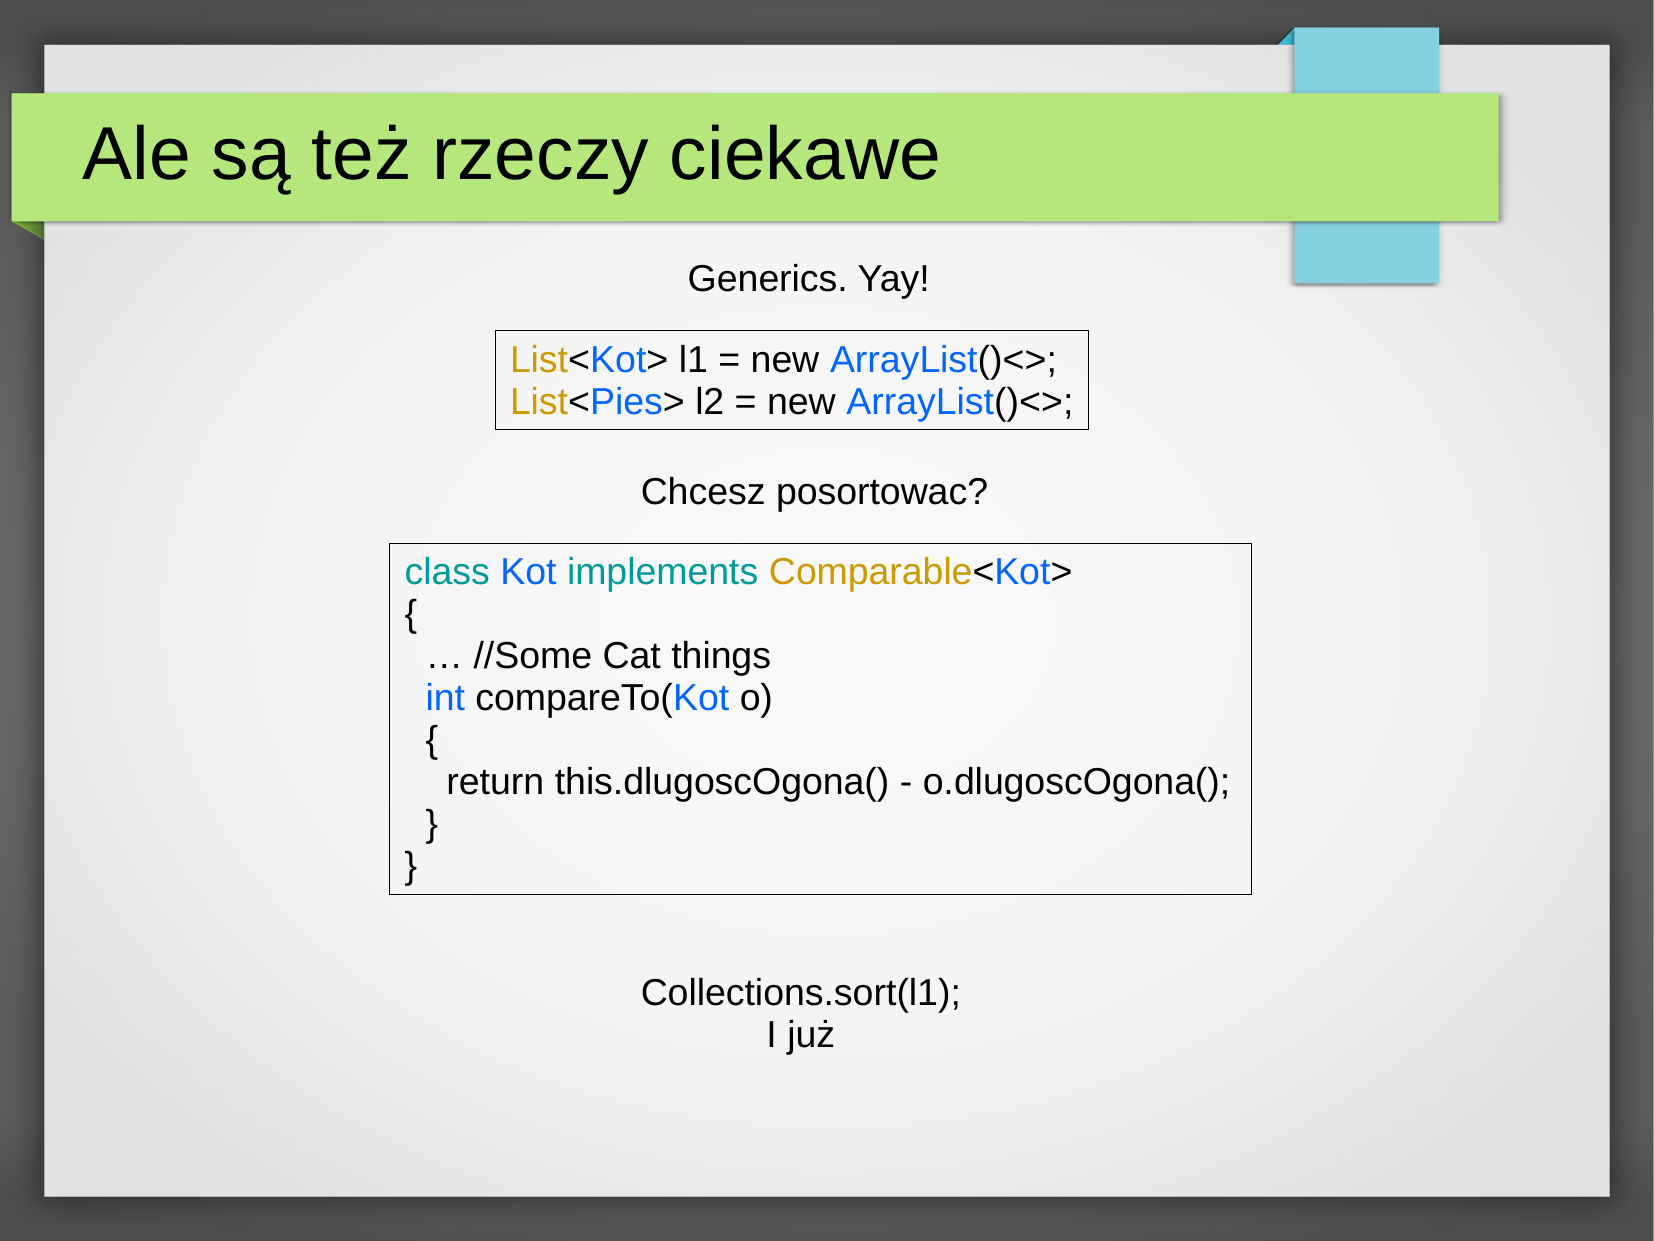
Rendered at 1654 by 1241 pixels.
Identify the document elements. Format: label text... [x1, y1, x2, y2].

picture [0, 0, 1654, 1241]
text_box Chcesz posortowac? [625, 462, 1016, 520]
text_box Generics. Yay! [672, 250, 945, 308]
text_box Collections.sort(l1); I już [625, 964, 976, 1063]
text_box List<Kot> l1 = new ArrayList()<>; List<Pies> l2 = new ArrayList()<>; [495, 330, 1087, 430]
title Ale są też rzeczy ciekawe [82, 94, 1264, 213]
text_box class Kot implements Comparable<Kot> { … //Some Cat things int compareTo(Kot o) { return this.dlugoscOgona() - o.dlugoscOgona(); } } [389, 543, 1252, 895]
